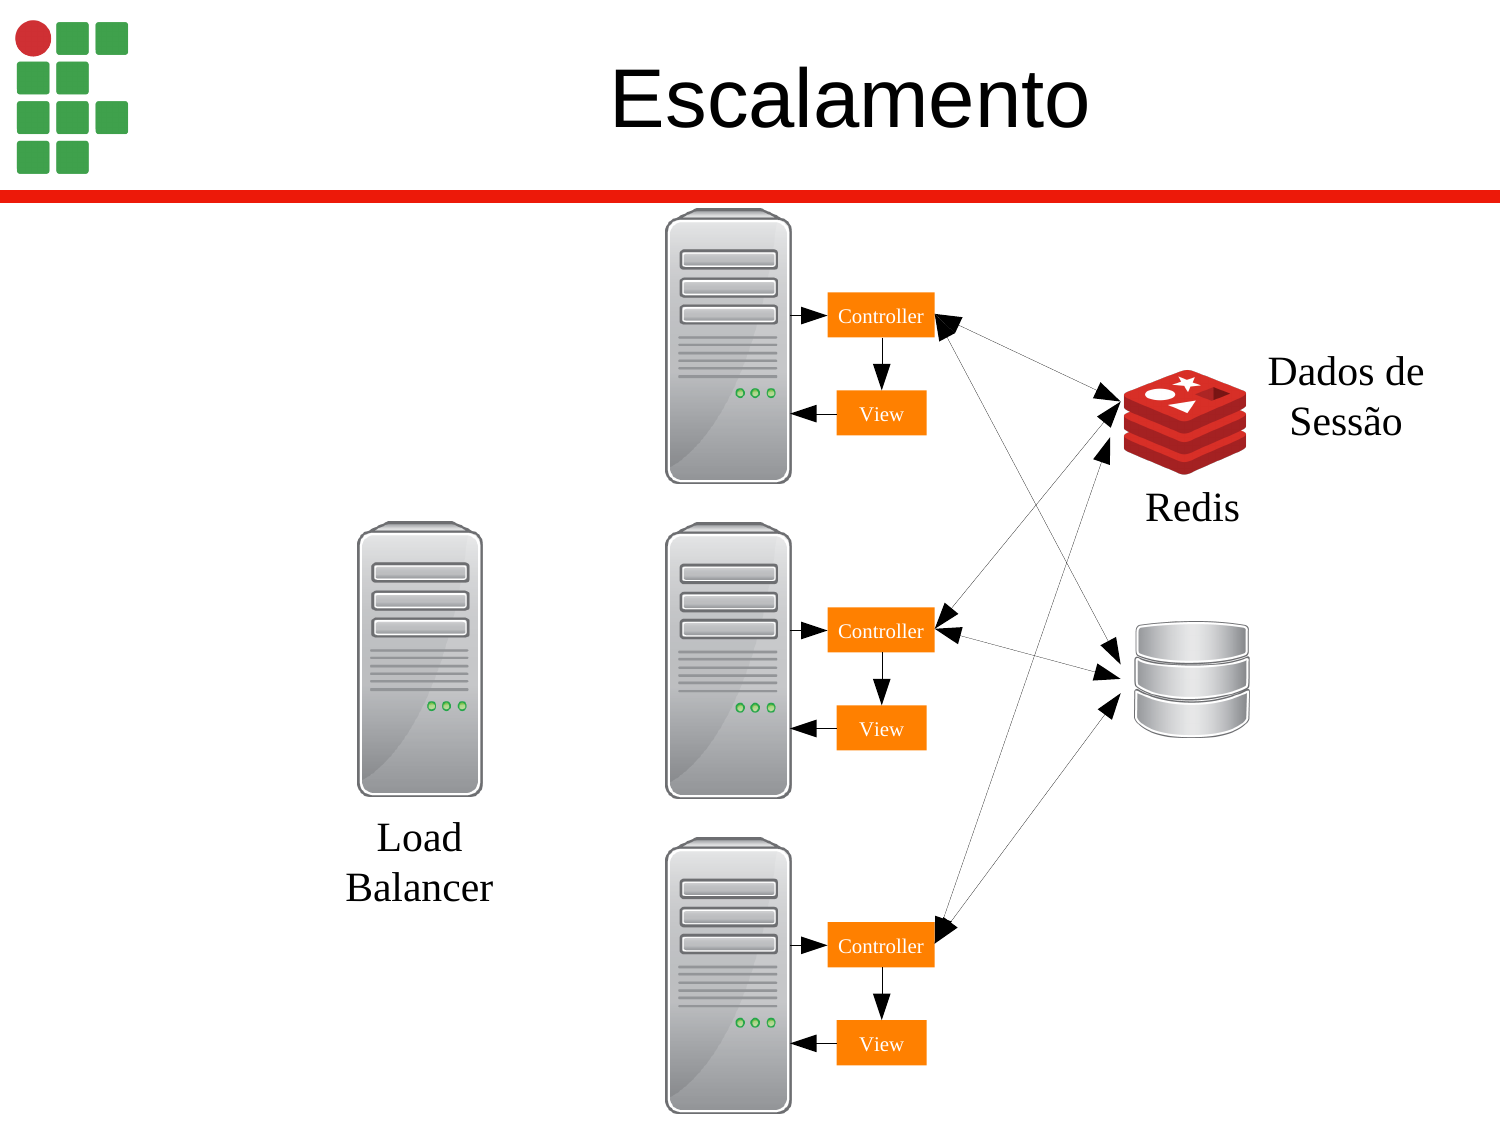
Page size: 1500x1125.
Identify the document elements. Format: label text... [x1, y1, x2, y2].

text_box Dados de Sessão [1246, 336, 1447, 502]
text_box View [836, 1020, 927, 1066]
text_box Controller [827, 922, 935, 968]
text_box Controller [827, 292, 935, 338]
picture [357, 521, 483, 797]
text_box Controller [827, 607, 935, 653]
title Escalamento [230, 0, 1471, 188]
picture [14, 16, 130, 178]
picture [665, 522, 792, 799]
text_box Redis [1092, 472, 1293, 538]
picture [665, 837, 792, 1114]
picture [1134, 621, 1250, 738]
picture [665, 208, 792, 484]
text_box View [836, 390, 927, 436]
picture [1123, 360, 1247, 484]
text_box Load Balancer [319, 802, 520, 934]
text_box View [836, 705, 927, 751]
